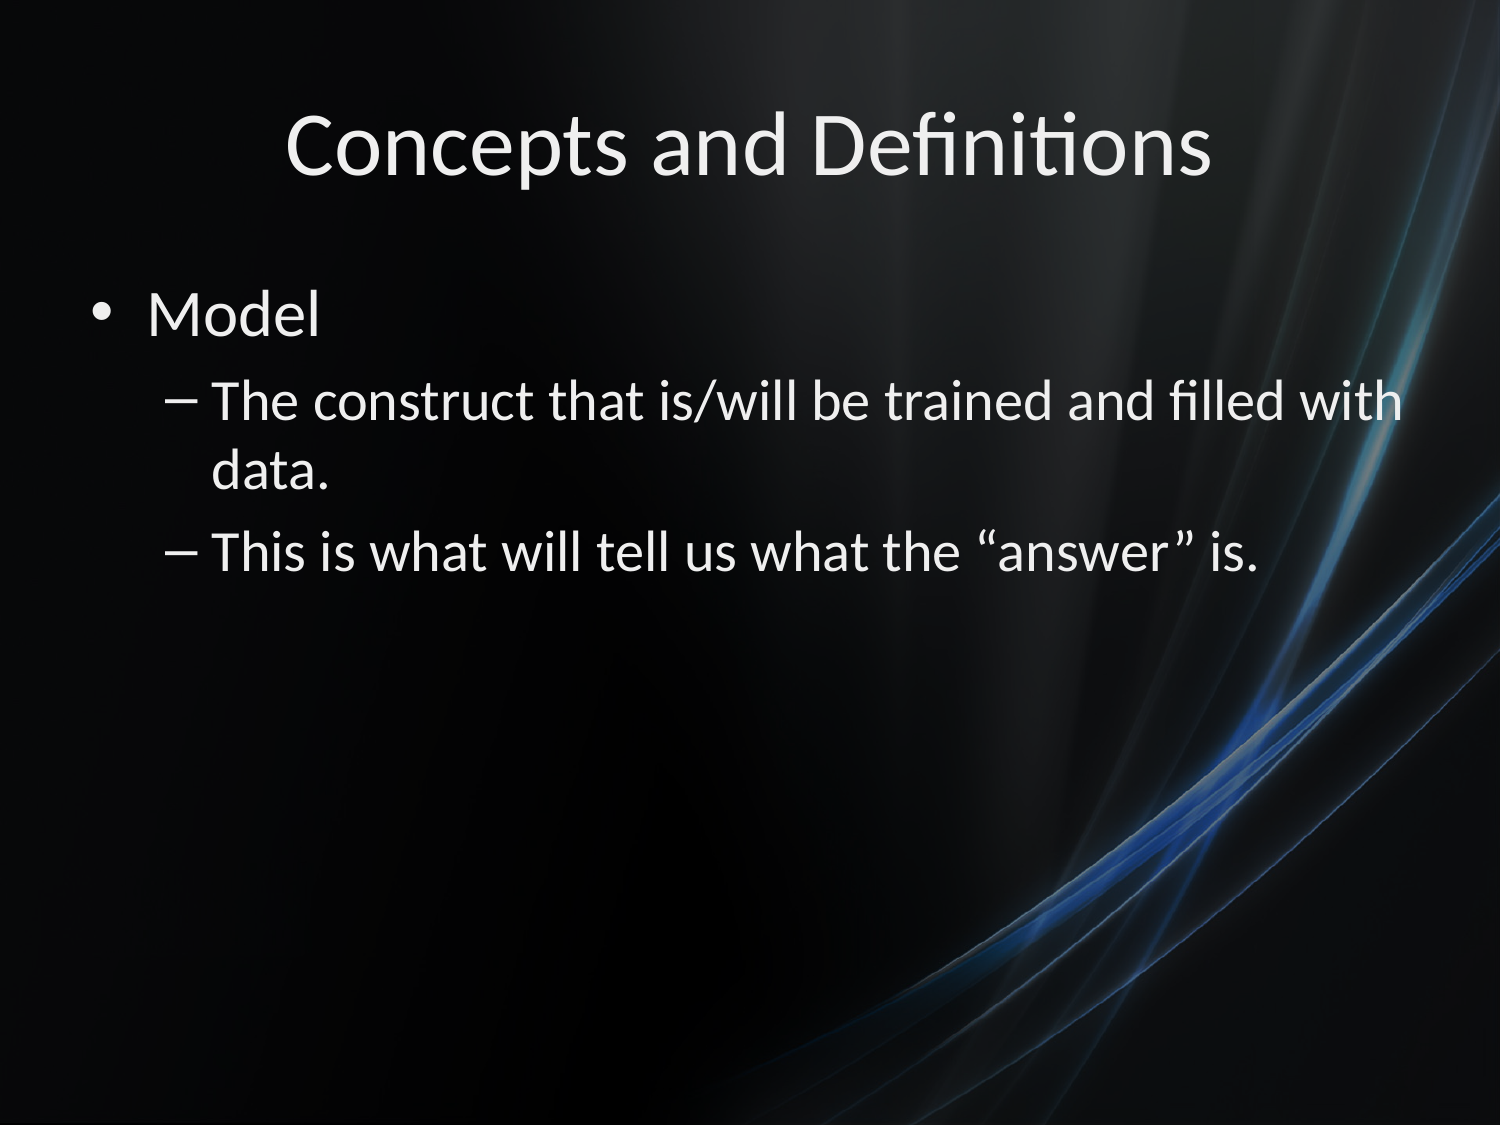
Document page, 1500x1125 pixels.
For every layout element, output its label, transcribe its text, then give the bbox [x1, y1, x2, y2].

picture [0, 0, 1500, 1125]
list Model The construct that is/will be trained and filled with data. This is what will tell us what the “answer” is. [75, 262, 1425, 1005]
title Concepts and Definitions [75, 45, 1425, 233]
